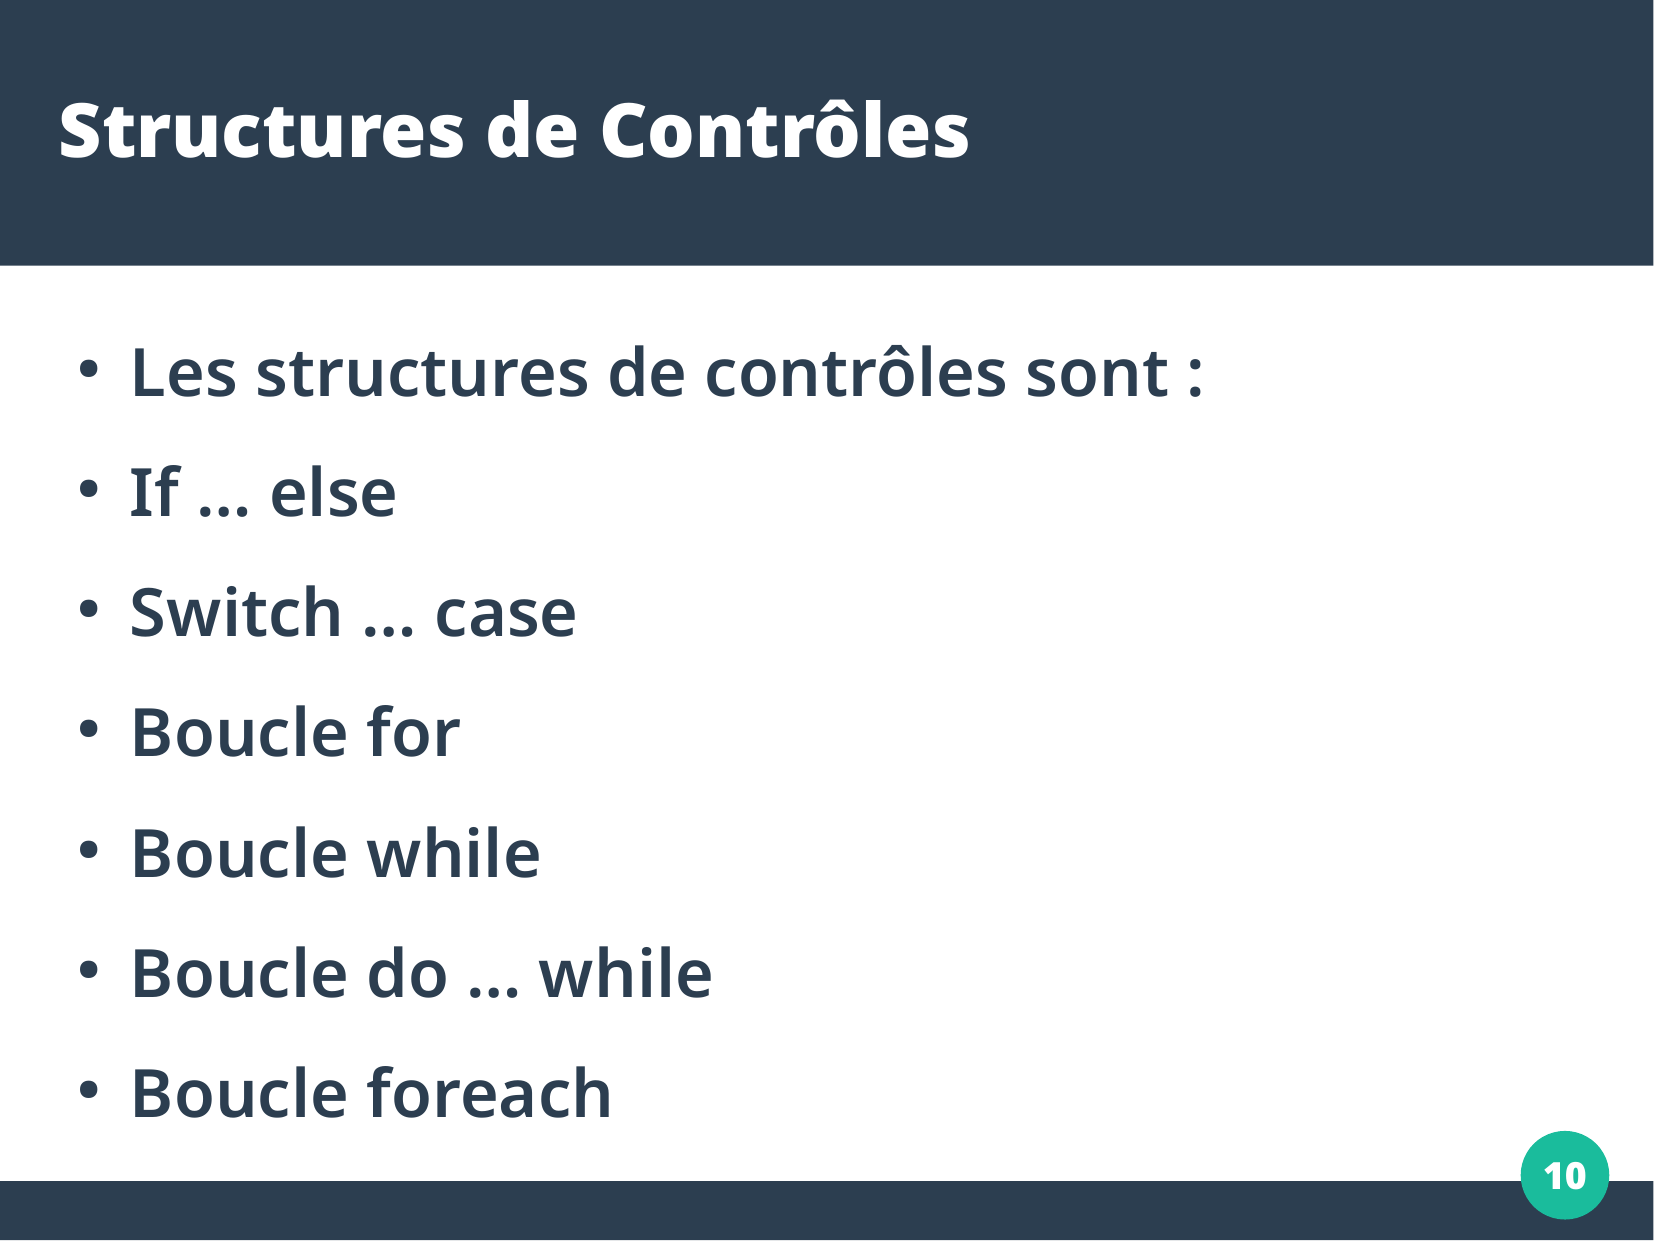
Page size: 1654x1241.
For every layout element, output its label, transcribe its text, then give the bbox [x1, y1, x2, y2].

title Structures de Contrôles [59, 49, 1595, 207]
list Les structures de contrôles sont : If … else Switch … case Boucle for Boucle while Boucle do … while Boucle foreach [59, 324, 1595, 1152]
